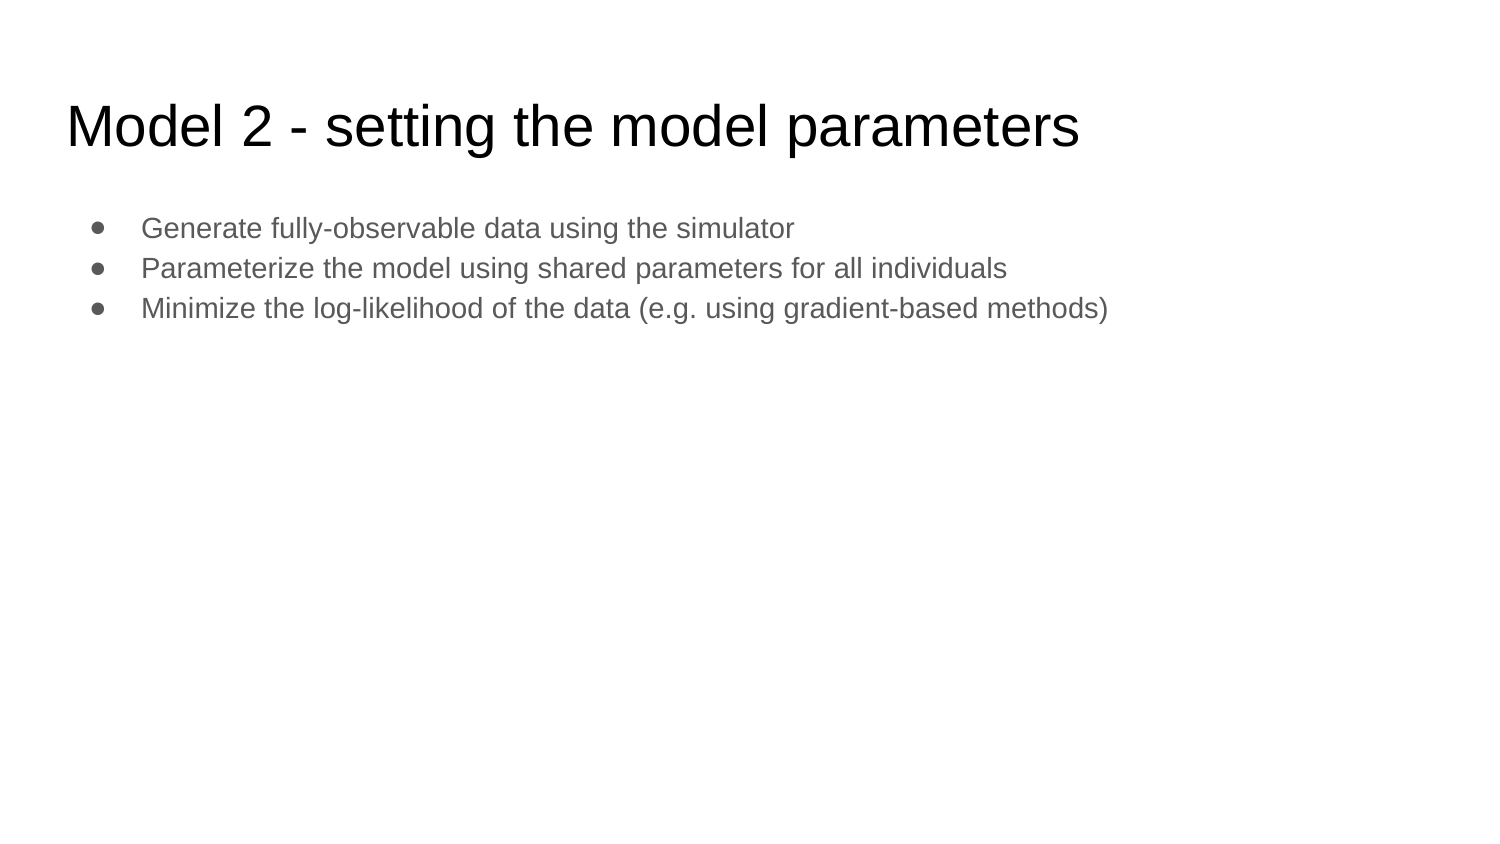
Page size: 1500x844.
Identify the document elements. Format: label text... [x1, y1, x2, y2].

list Generate fully-observable data using the simulator Parameterize the model using shared parameters for all individuals Minimize the log-likelihood of the data (e.g. using gradient-based methods) [51, 189, 1166, 750]
title Model 2 - setting the model parameters [51, 72, 1449, 167]
